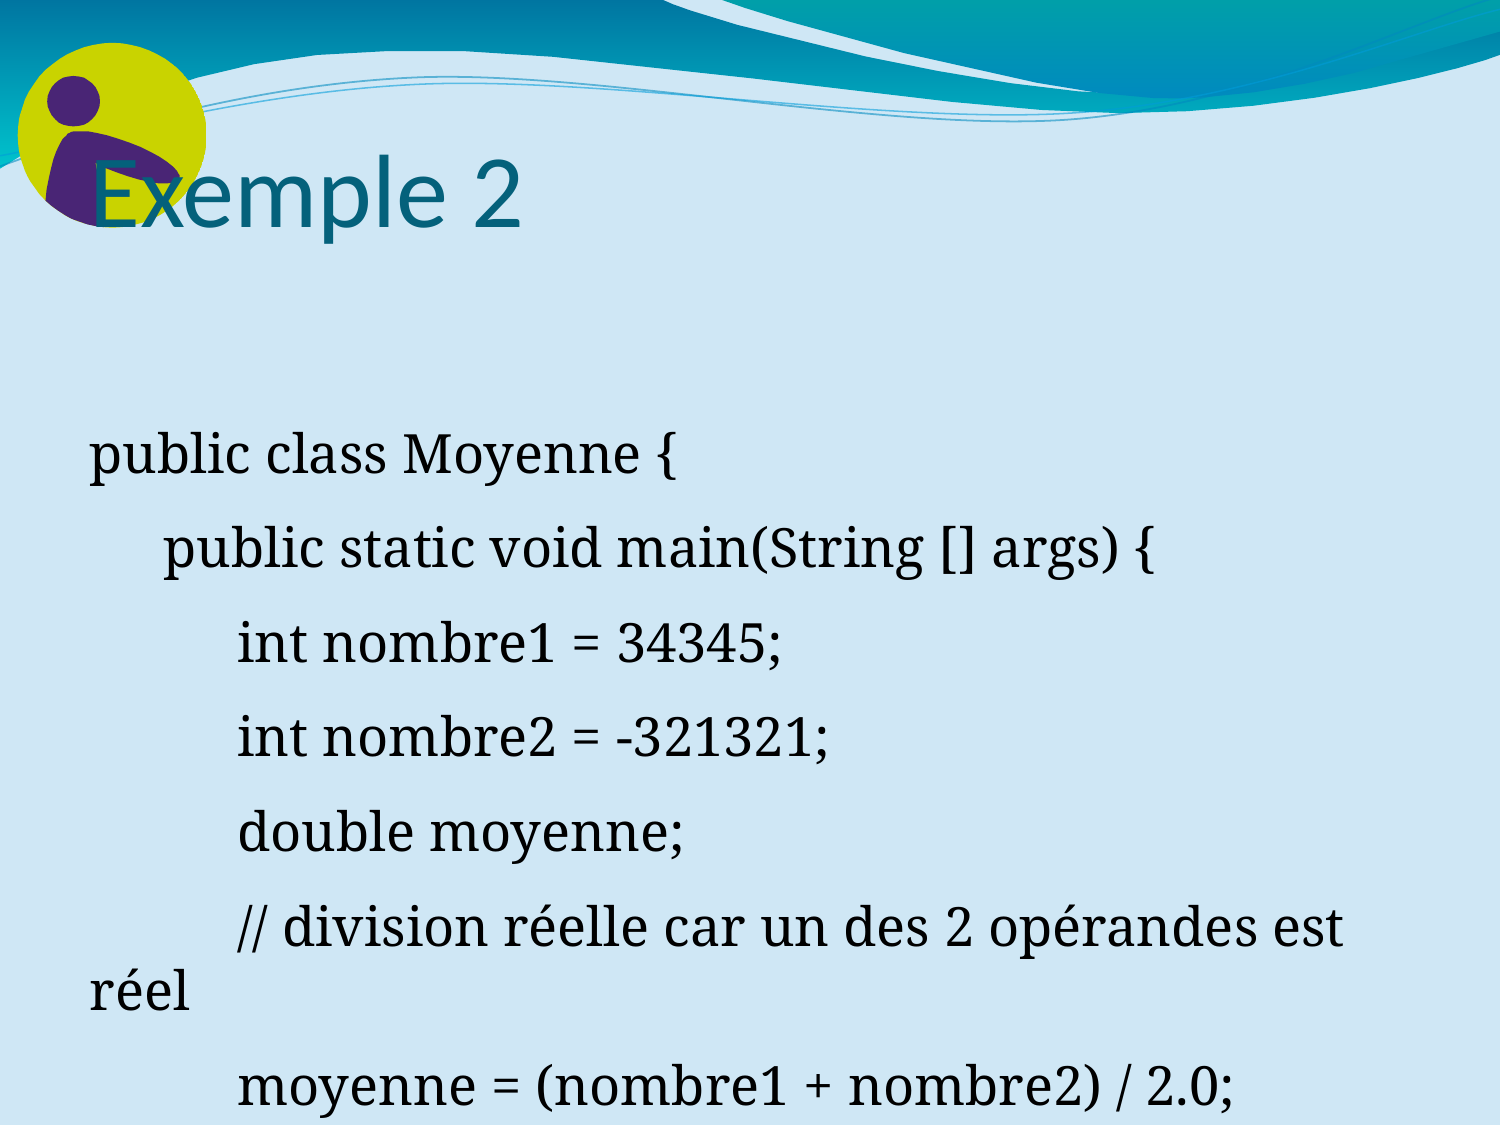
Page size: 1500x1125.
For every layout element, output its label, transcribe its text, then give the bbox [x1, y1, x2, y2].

list public class Moyenne { public static void main(String [] args) { int nombre1 = 34345; int nombre2 = -321321; double moyenne; // division réelle car un des 2 opérandes est réel moyenne = (nombre1 + nombre2) / 2.0; System.out. println ("La moyenne est " + moyenne); } } [75, 317, 1425, 1038]
title Exemple 2 [75, 115, 1425, 303]
